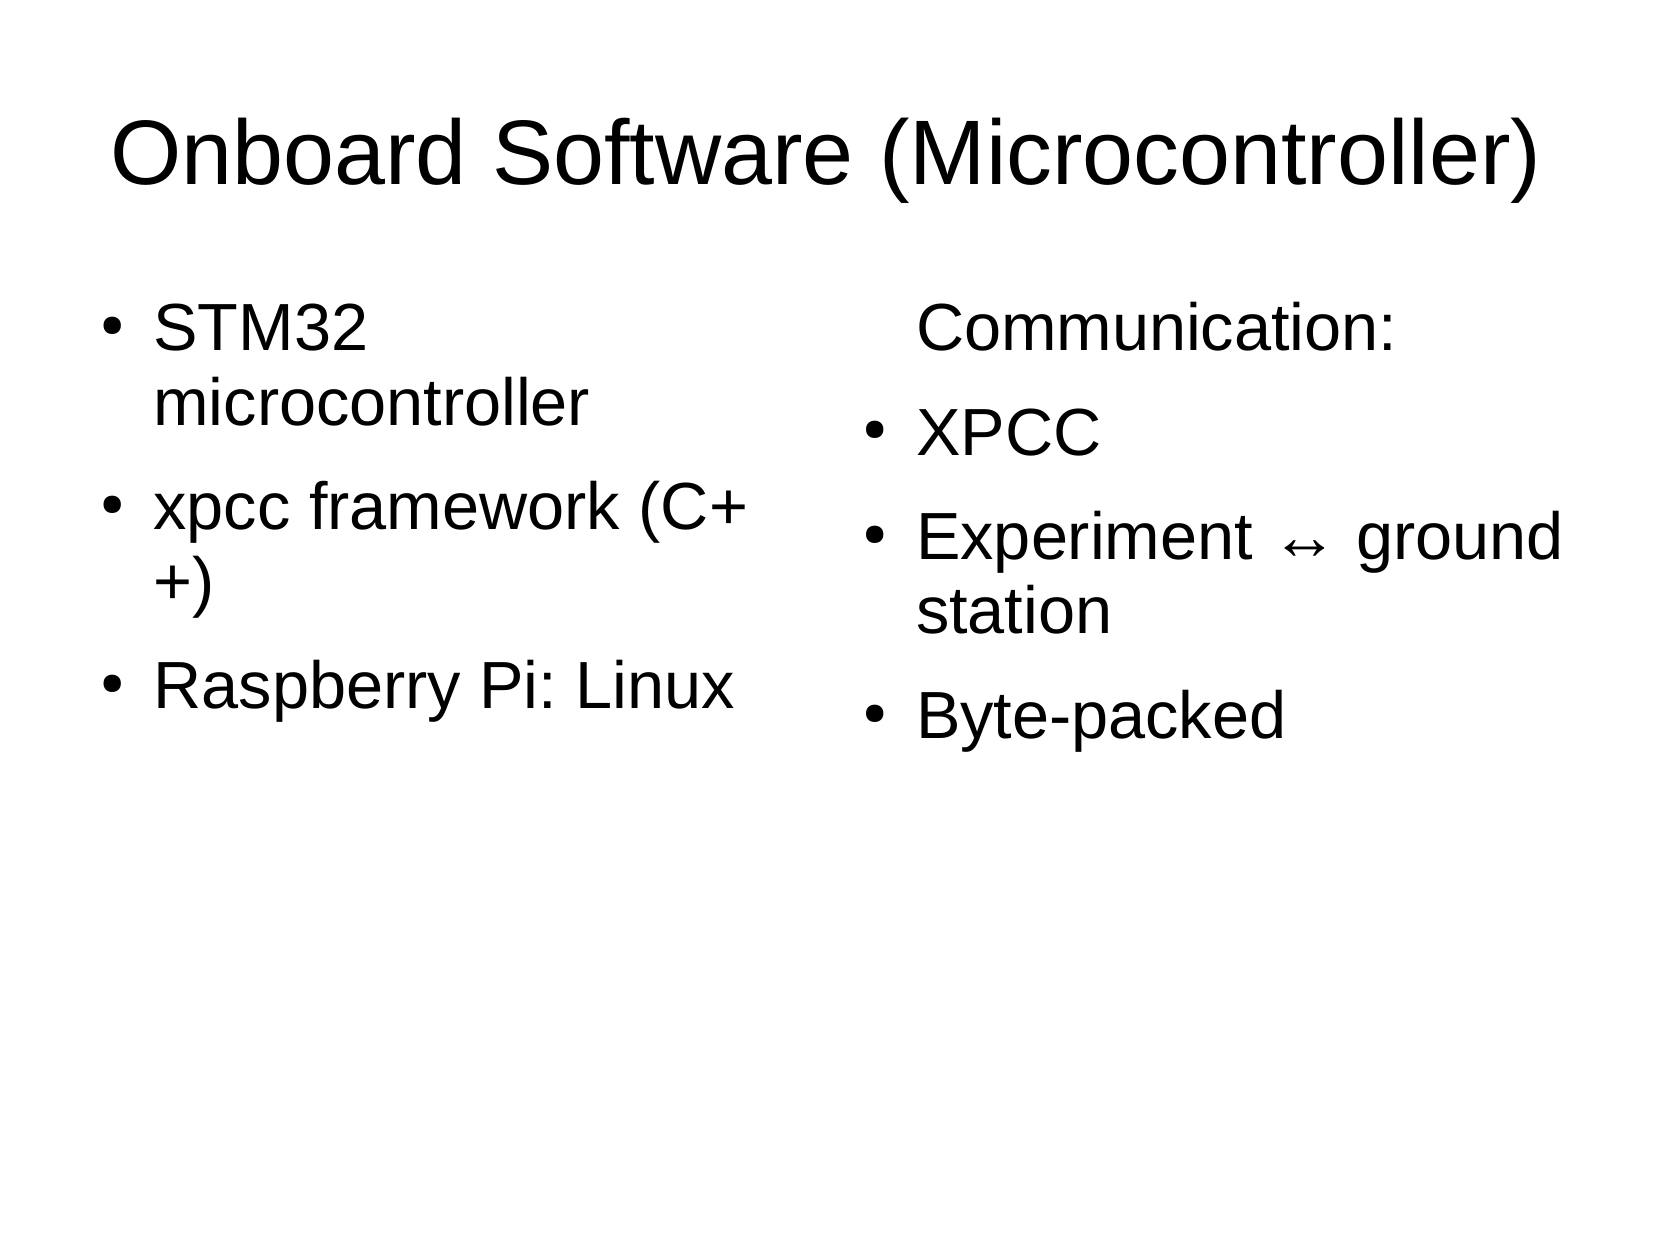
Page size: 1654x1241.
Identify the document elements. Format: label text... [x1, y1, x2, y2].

title Onboard Software (Microcontroller) [82, 49, 1571, 257]
list Communication: XPCC Experiment ↔ ground station Byte-packed [845, 290, 1572, 1010]
list STM32 microcontroller xpcc framework (C++) Raspberry Pi: Linux [82, 290, 809, 1010]
